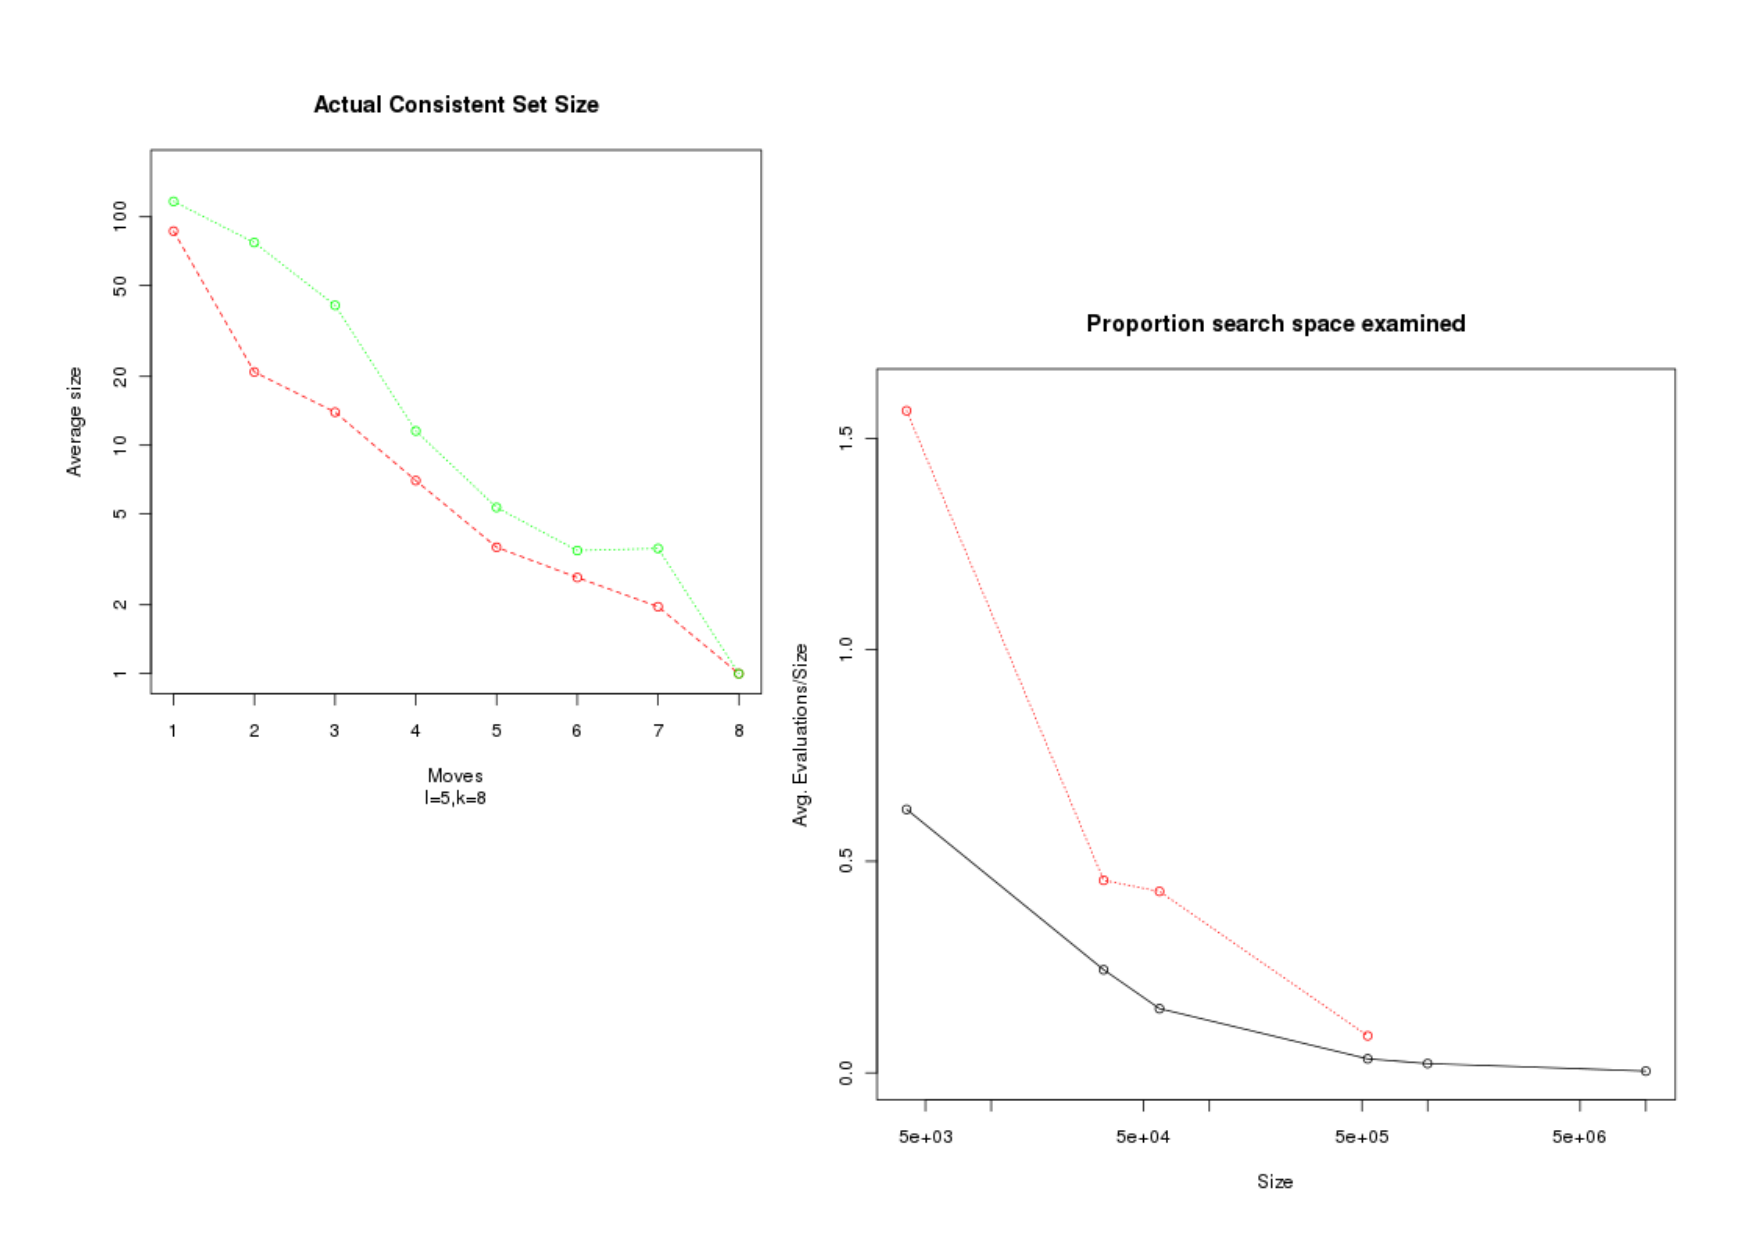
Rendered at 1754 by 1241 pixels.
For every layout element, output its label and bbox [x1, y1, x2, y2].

picture [59, 58, 1723, 1216]
